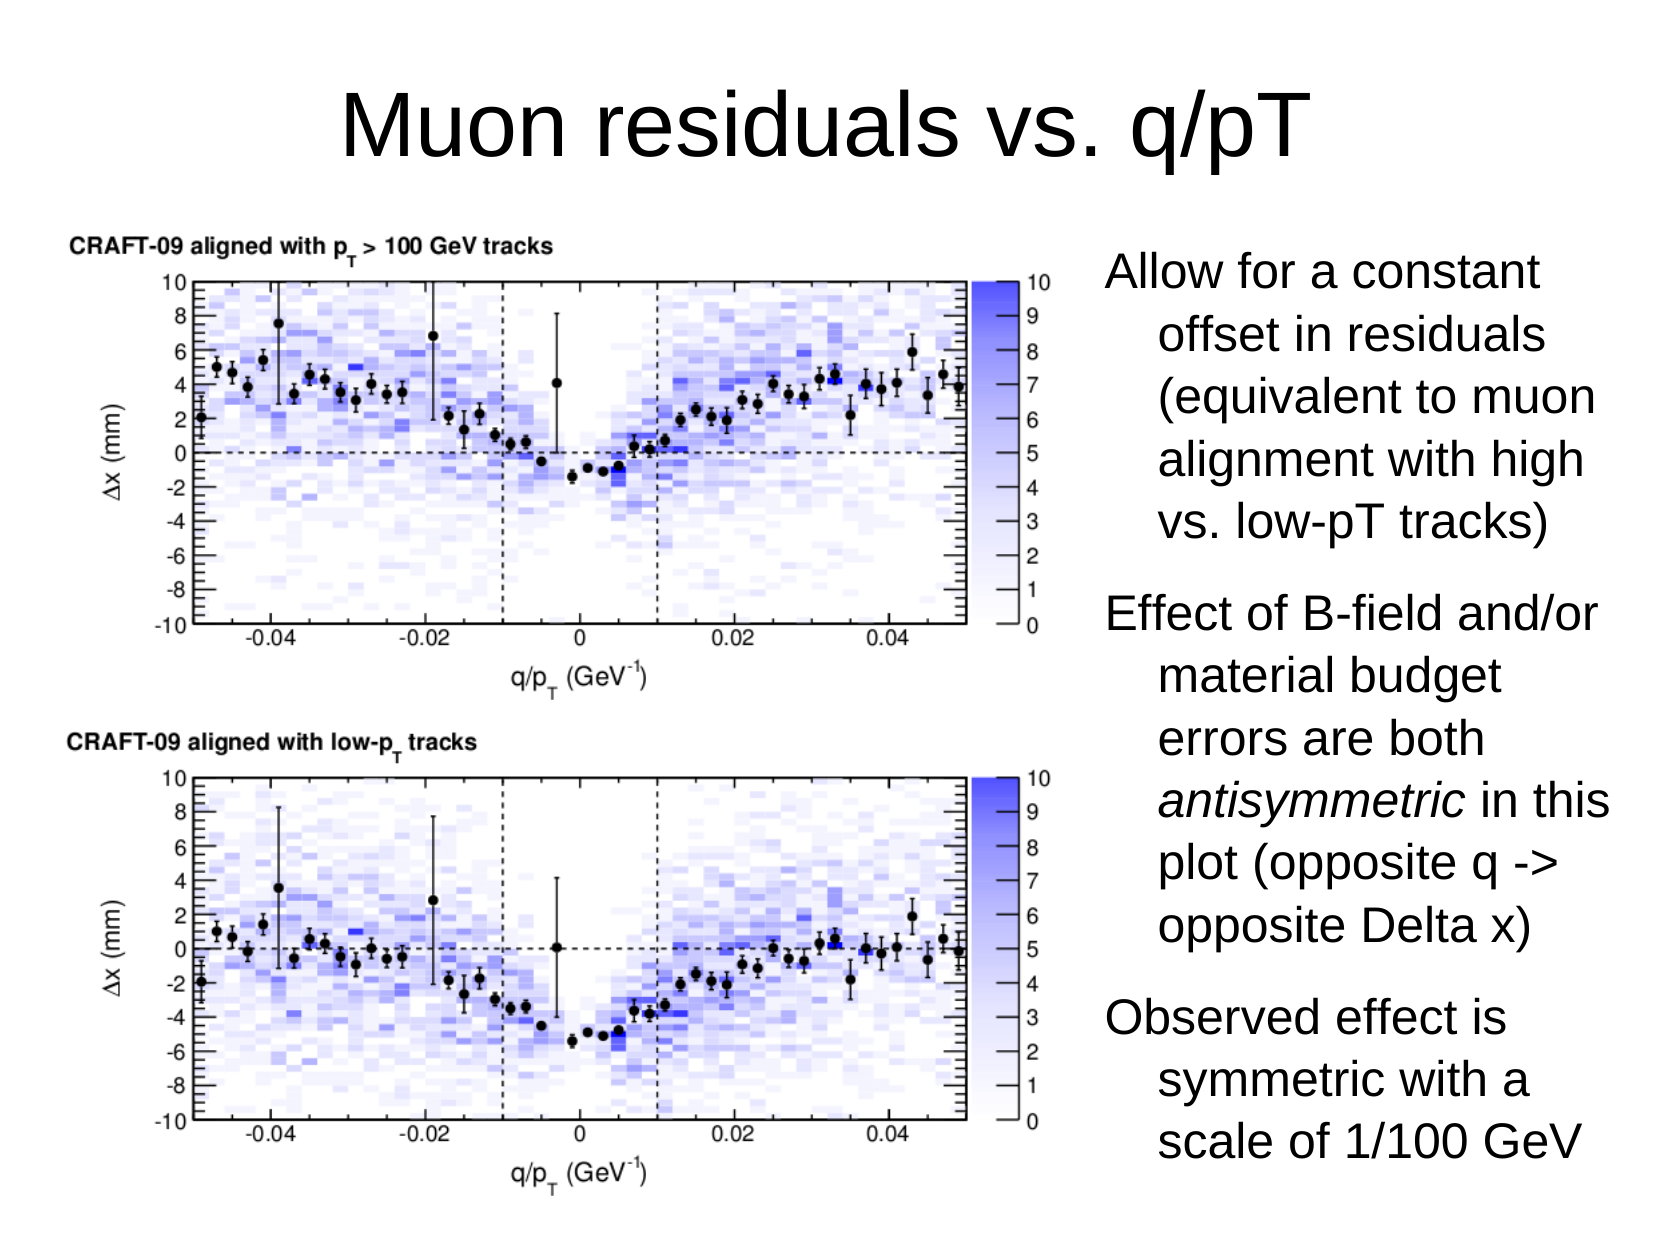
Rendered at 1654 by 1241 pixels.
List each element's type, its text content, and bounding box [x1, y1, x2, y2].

text_box Muon residuals vs. q/pT [82, 14, 1571, 222]
picture [37, 726, 1088, 1201]
picture [37, 230, 1088, 704]
text_box Allow for a constant offset in residuals (equivalent to muon alignment with high vs. low-pT tracks)‏ Effect of B-field and/or material budget errors are both antisymmetric in this plot (opposite q -> opposite Delta x)‏ Observed effect is symmetric with a scale of 1/100 GeV [1087, 236, 1613, 1166]
